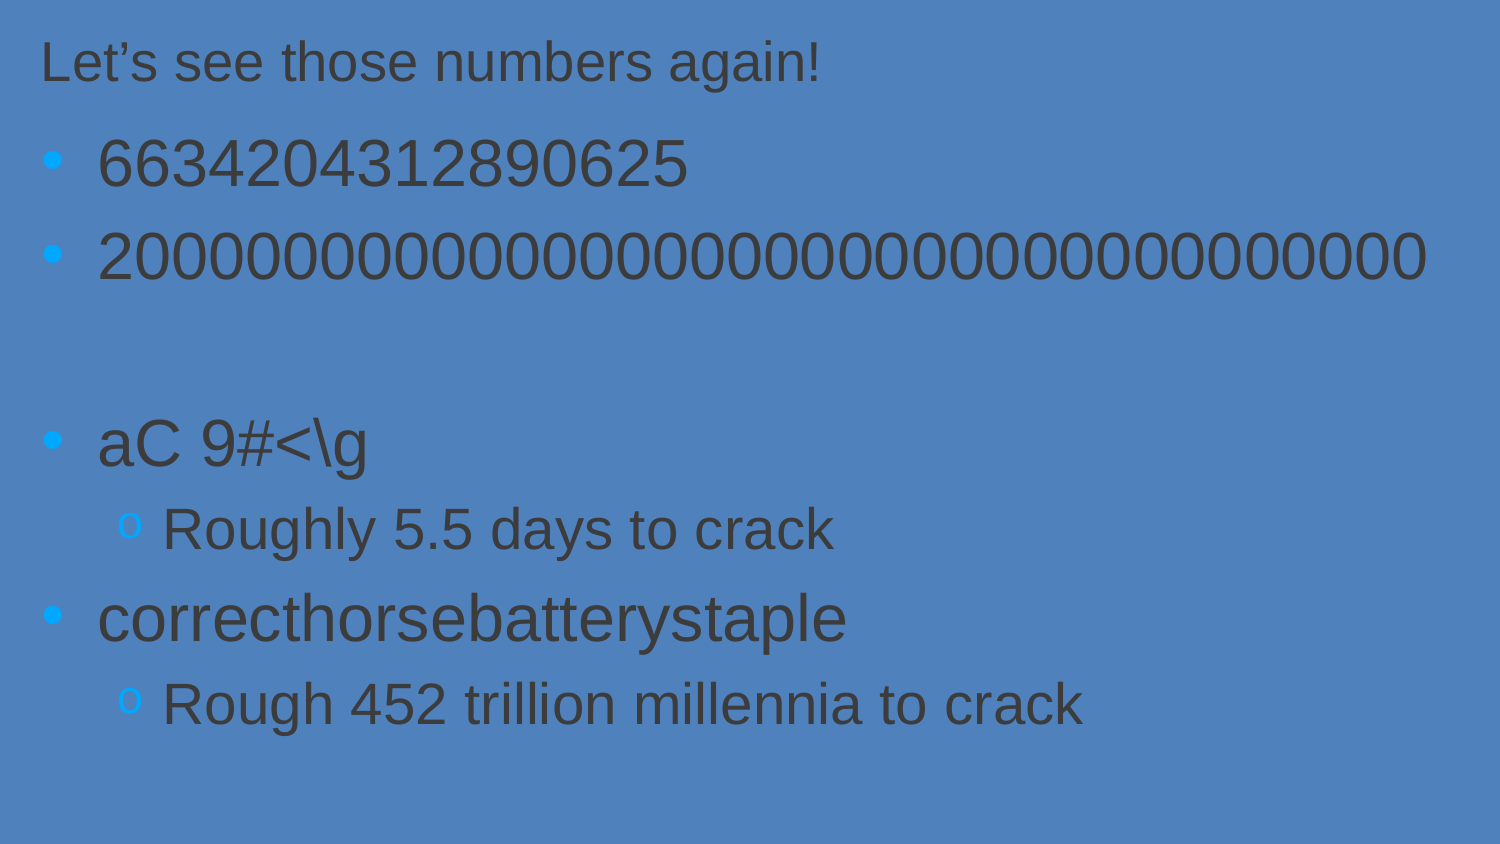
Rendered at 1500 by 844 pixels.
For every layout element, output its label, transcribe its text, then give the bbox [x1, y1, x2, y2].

list 6634204312890625 200000000000000000000000000000000000 aC 9#<\g Roughly 5.5 days to crack correcthorsebatterystaple Rough 452 trillion millennia to crack [33, 111, 1474, 802]
title Let’s see those numbers again! [33, 21, 1500, 97]
